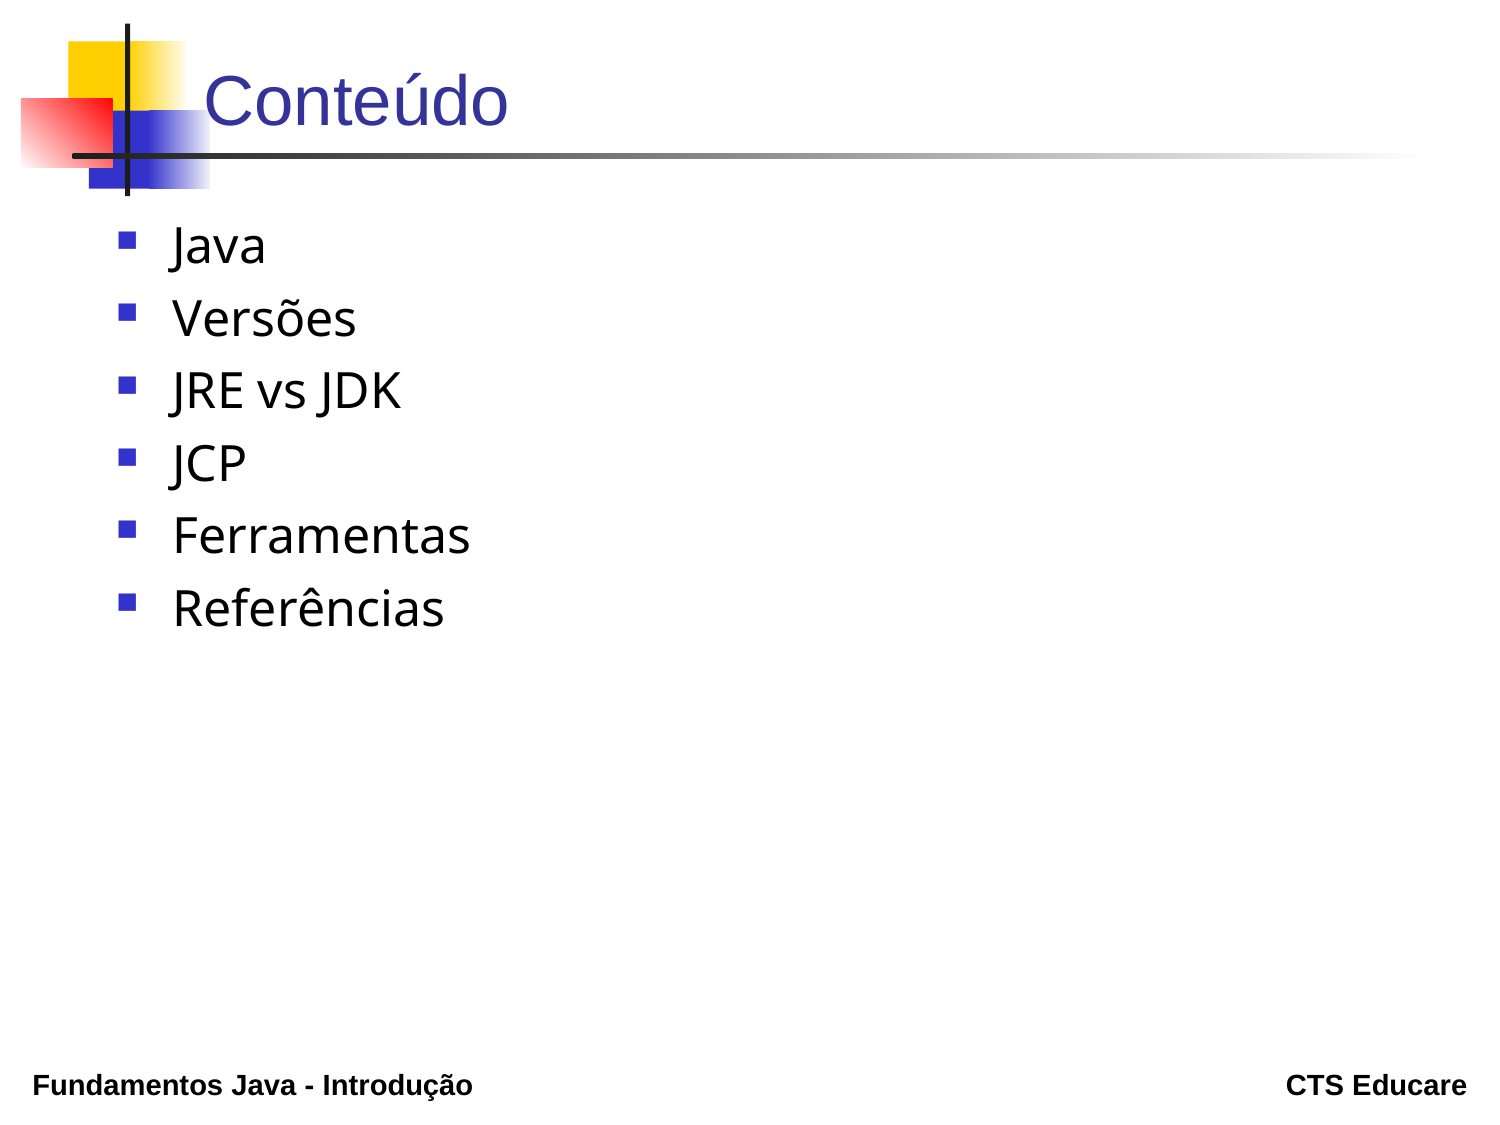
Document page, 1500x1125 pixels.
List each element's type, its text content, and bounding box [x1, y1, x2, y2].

list Java Versões JRE vs JDK JCP Ferramentas Referências [100, 206, 1447, 1024]
title Conteúdo [188, 46, 1468, 149]
